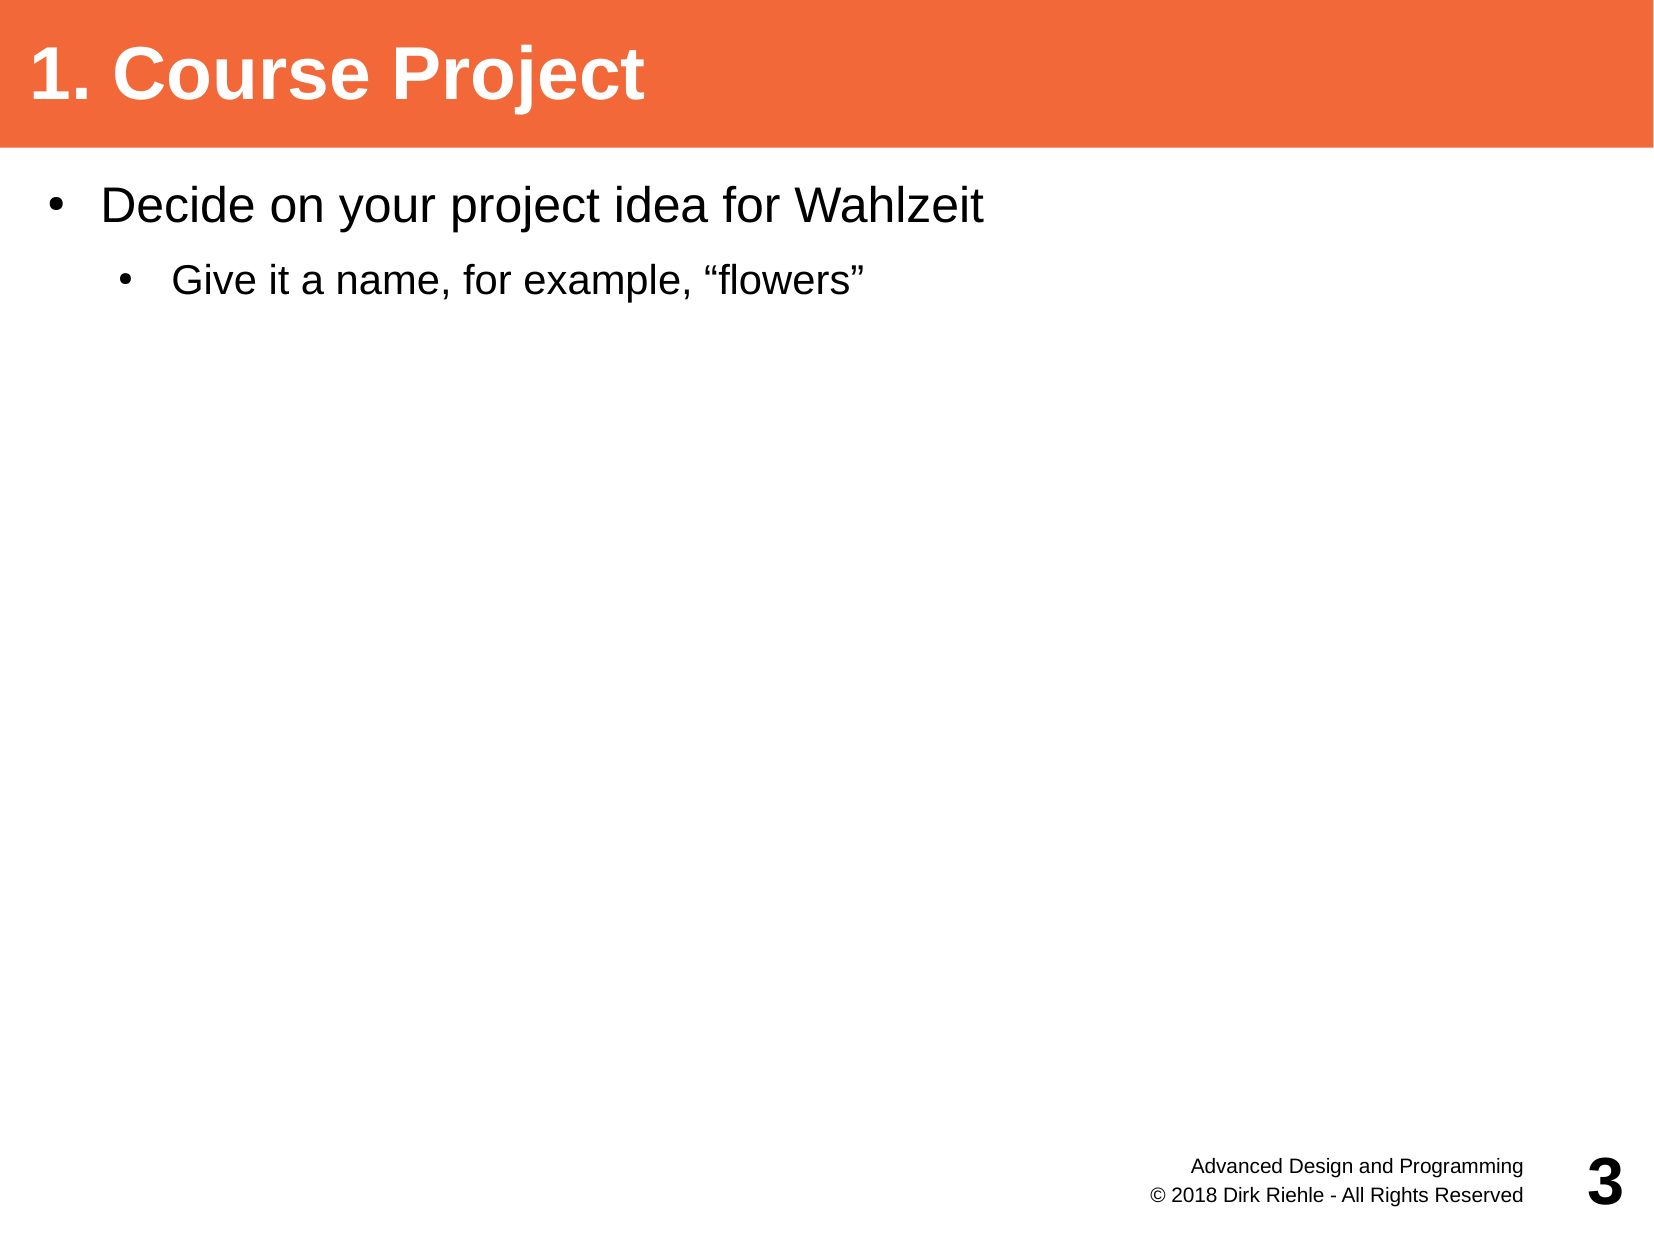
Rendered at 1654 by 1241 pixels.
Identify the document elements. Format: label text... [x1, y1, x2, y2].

title 1. Course Project [0, 0, 1654, 148]
list Decide on your project idea for Wahlzeit Give it a name, for example, “flowers” [29, 177, 1625, 1063]
